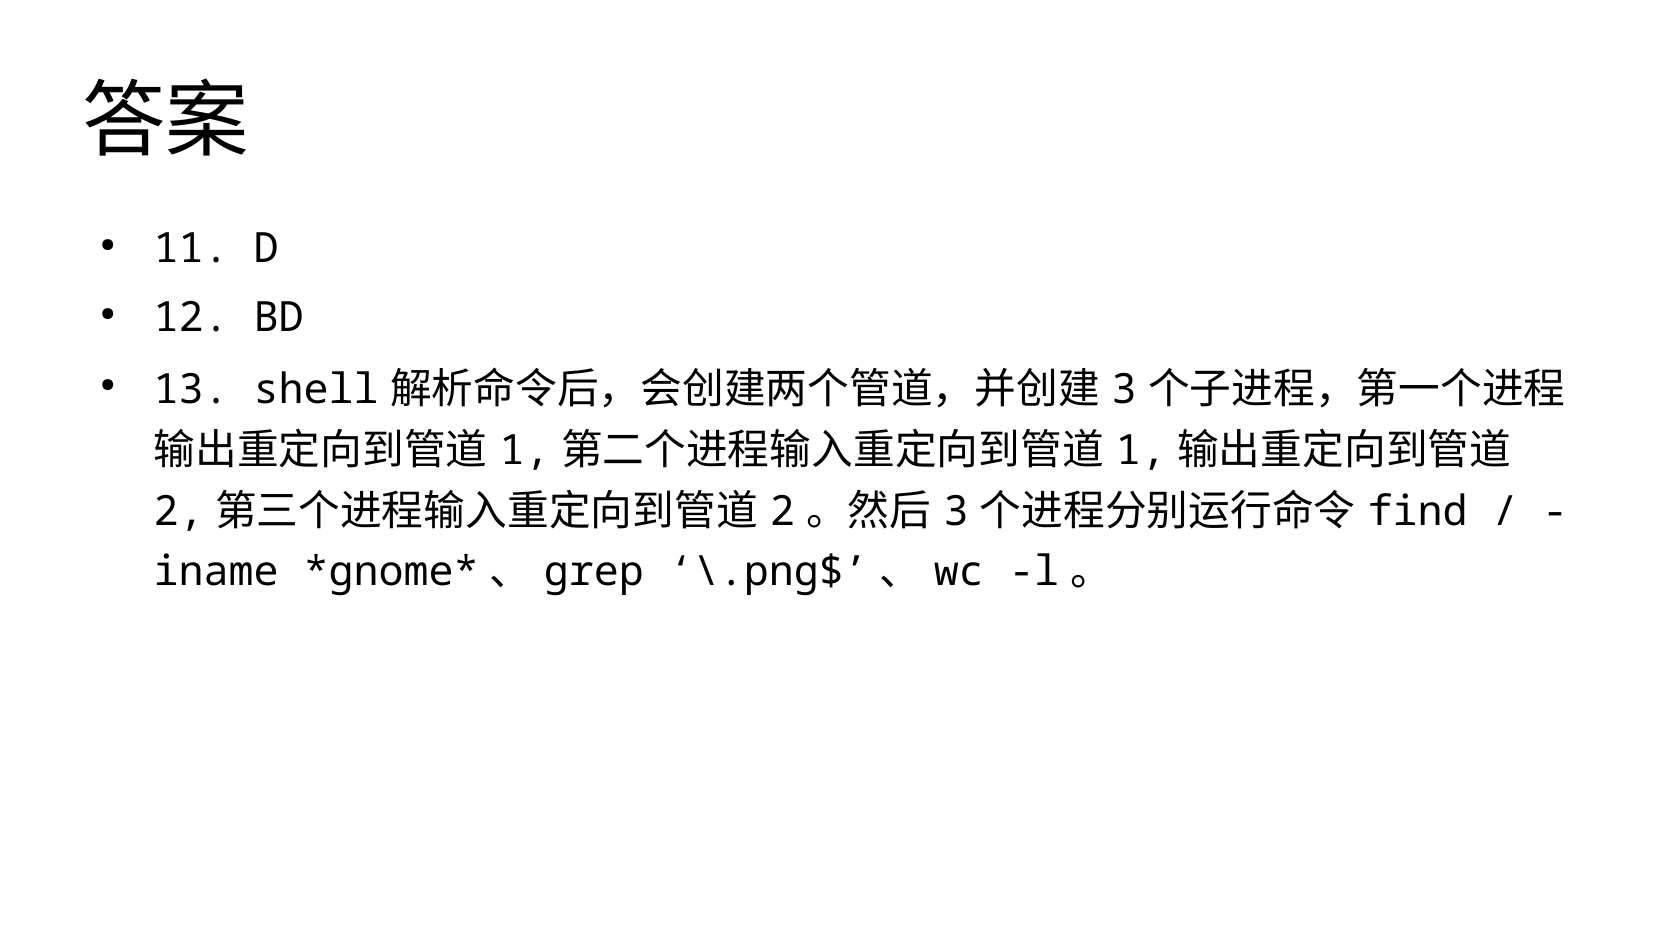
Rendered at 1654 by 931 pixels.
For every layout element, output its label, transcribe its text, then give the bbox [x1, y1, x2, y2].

list 11. D 12. BD 13. shell解析命令后，会创建两个管道，并创建3个子进程，第一个进程输出重定向到管道1,第二个进程输入重定向到管道1,输出重定向到管道2,第三个进程输入重定向到管道2。然后3个进程分别运行命令find / -iname *gnome*、grep ‘\.png$’、wc -l。 [82, 217, 1571, 768]
title 答案 [82, 37, 1571, 189]
